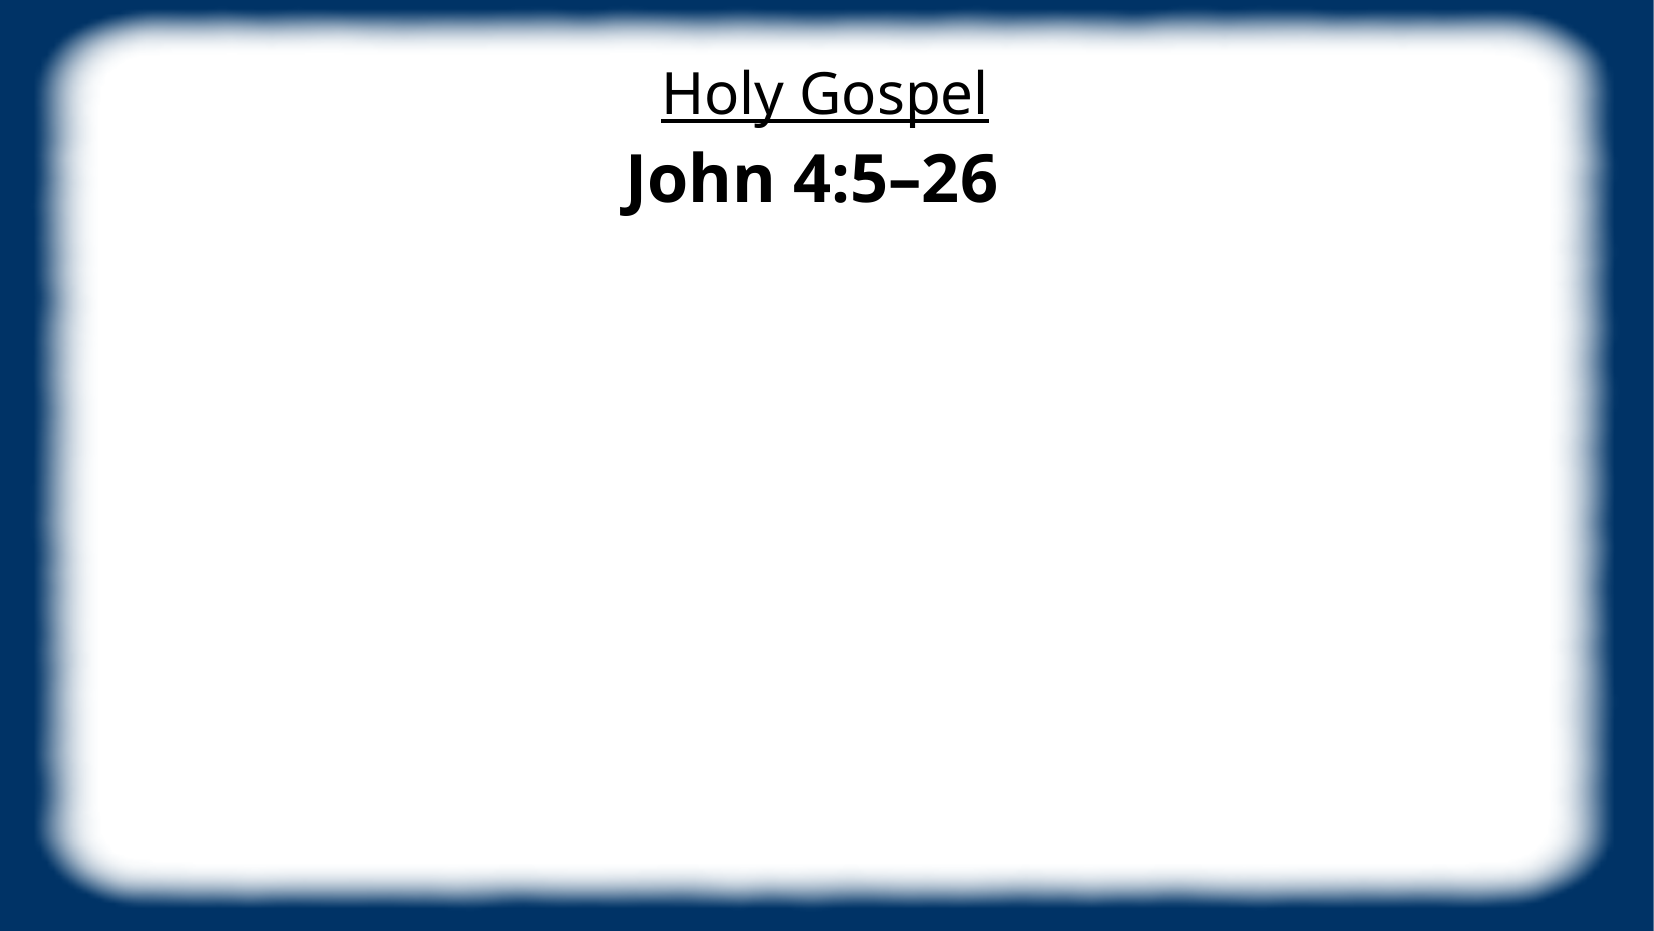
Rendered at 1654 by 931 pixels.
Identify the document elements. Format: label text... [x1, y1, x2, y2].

picture [0, 0, 1654, 931]
text_box Holy Gospel John 4:5–26 [90, 45, 1561, 241]
